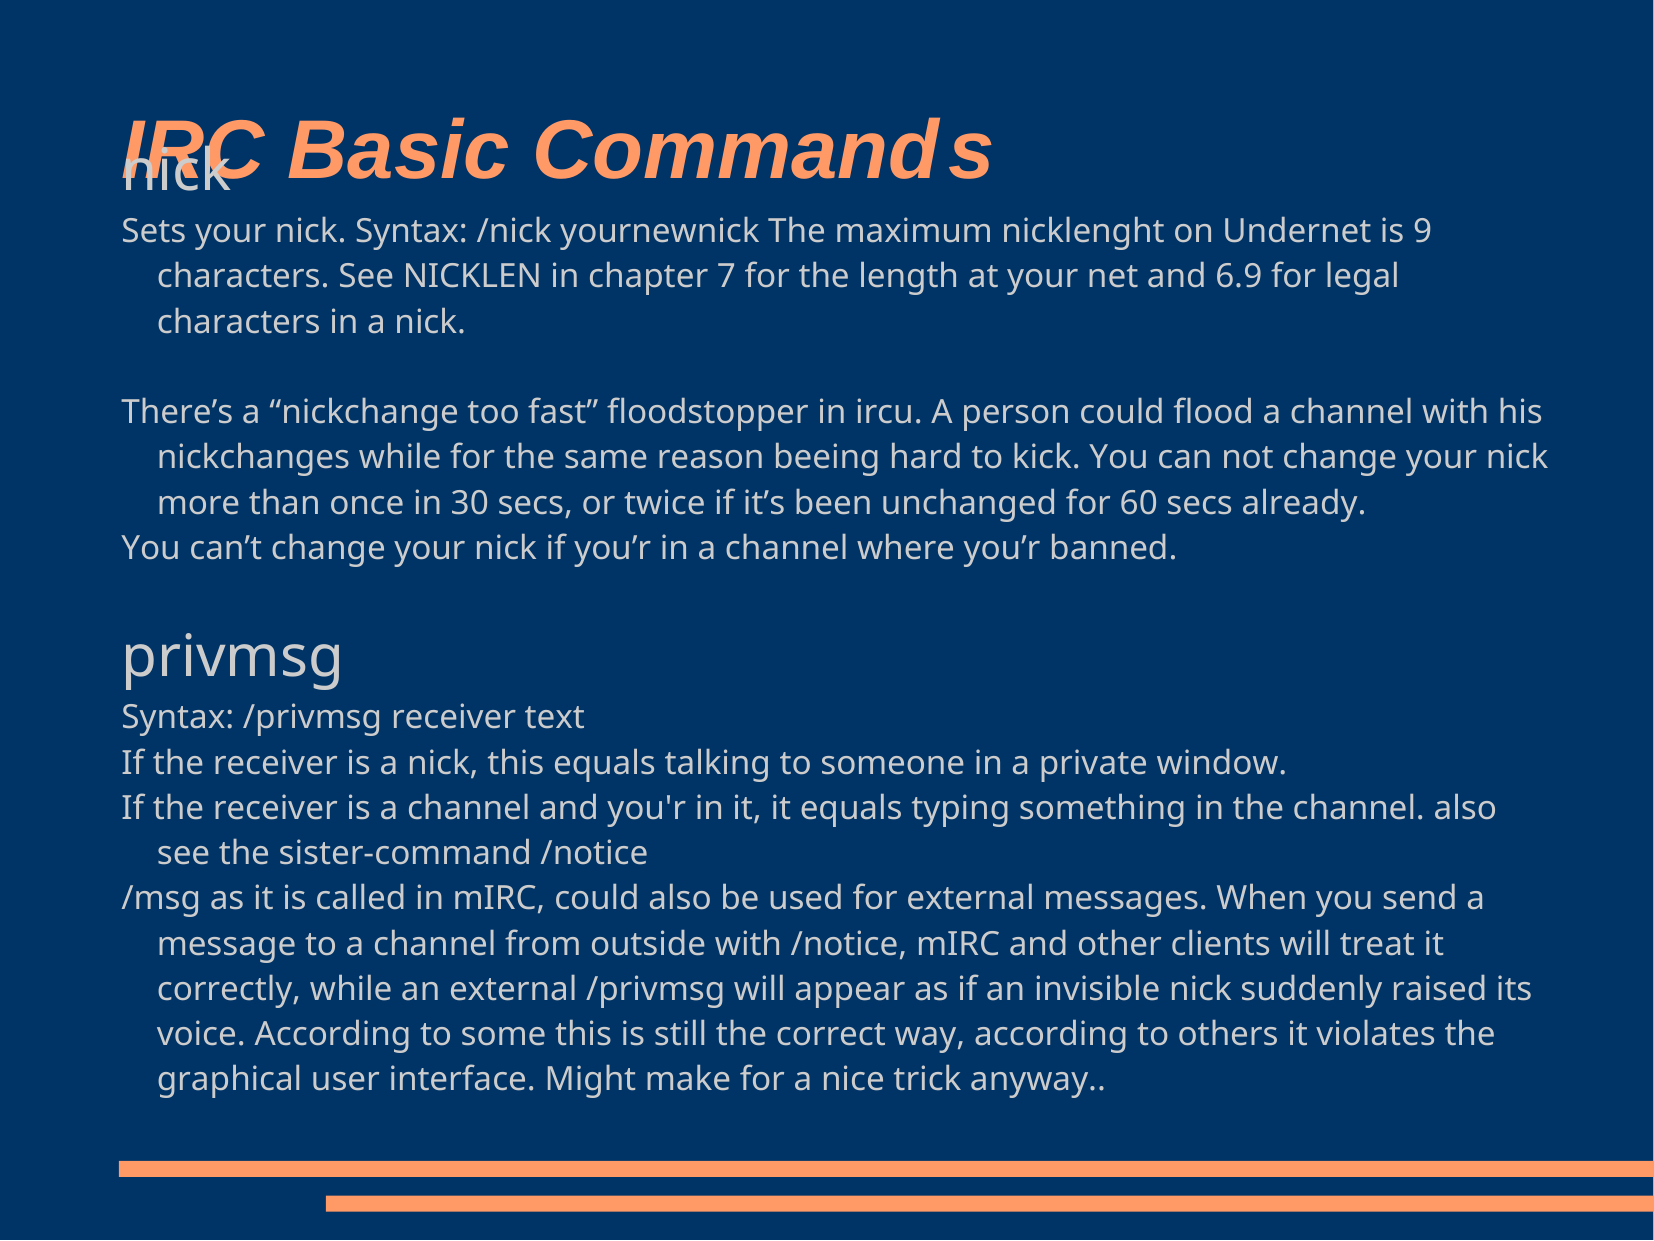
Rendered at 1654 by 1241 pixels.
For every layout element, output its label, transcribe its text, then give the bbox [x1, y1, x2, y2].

title IRC Basic Command s [121, 46, 1534, 230]
subtitle nick Sets your nick. Syntax: /nick yournewnick The maximum nicklenght on Undernet is 9 characters. See NICKLEN in chapter 7 for the length at your net and 6.9 for legal characters in a nick. There’s a “nickchange too fast” floodstopper in ircu. A person could flood a channel with his nickchanges while for the same reason beeing hard to kick. You can not change your nick more than once in 30 secs, or twice if it’s been unchanged for 60 secs already. You can’t change your nick if you’r in a channel where you’r banned. privmsg Syntax: /privmsg receiver text If the receiver is a nick, this equals talking to someone in a private window. If the receiver is a channel and you'r in it, it equals typing something in the channel. also see the sister-command /notice /msg as it is called in mIRC, could also be used for external messages. When you send a message to a channel from outside with /notice, mIRC and other clients will treat it correctly, while an external /privmsg will appear as if an invisible nick suddenly raised its voice. According to some this is still the correct way, according to others it violates the graphical user interface. Might make for a nice trick anyway.. [121, 230, 1561, 1224]
